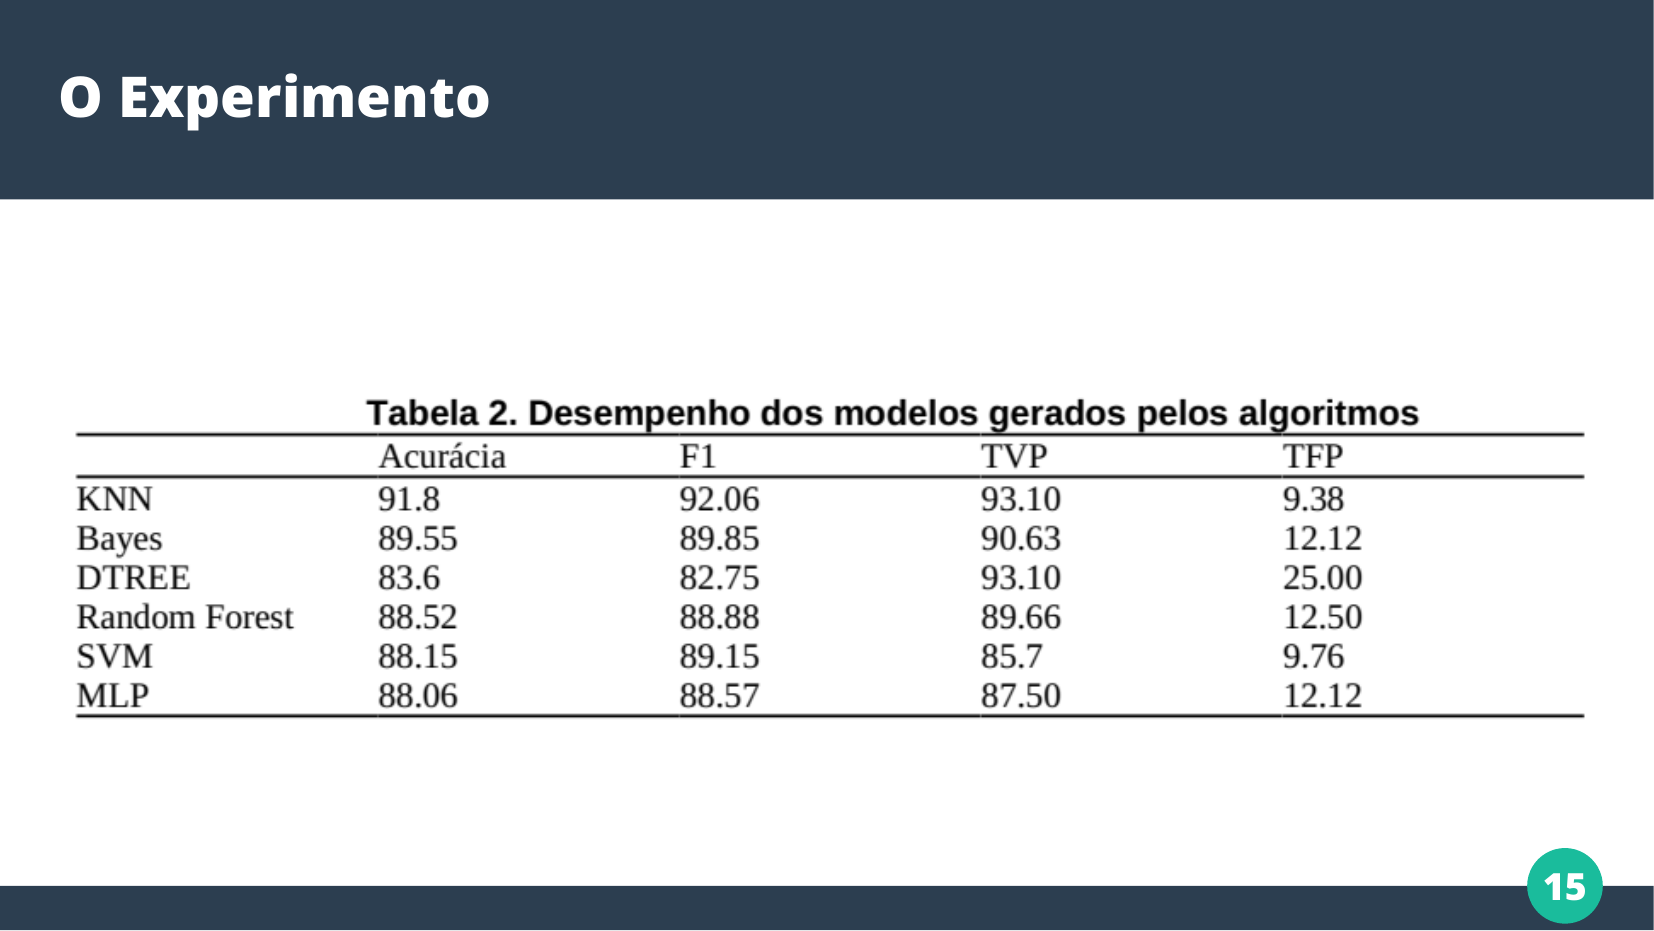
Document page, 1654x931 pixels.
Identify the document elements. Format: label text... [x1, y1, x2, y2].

title O Experimento [59, 37, 1595, 156]
picture [59, 374, 1595, 733]
